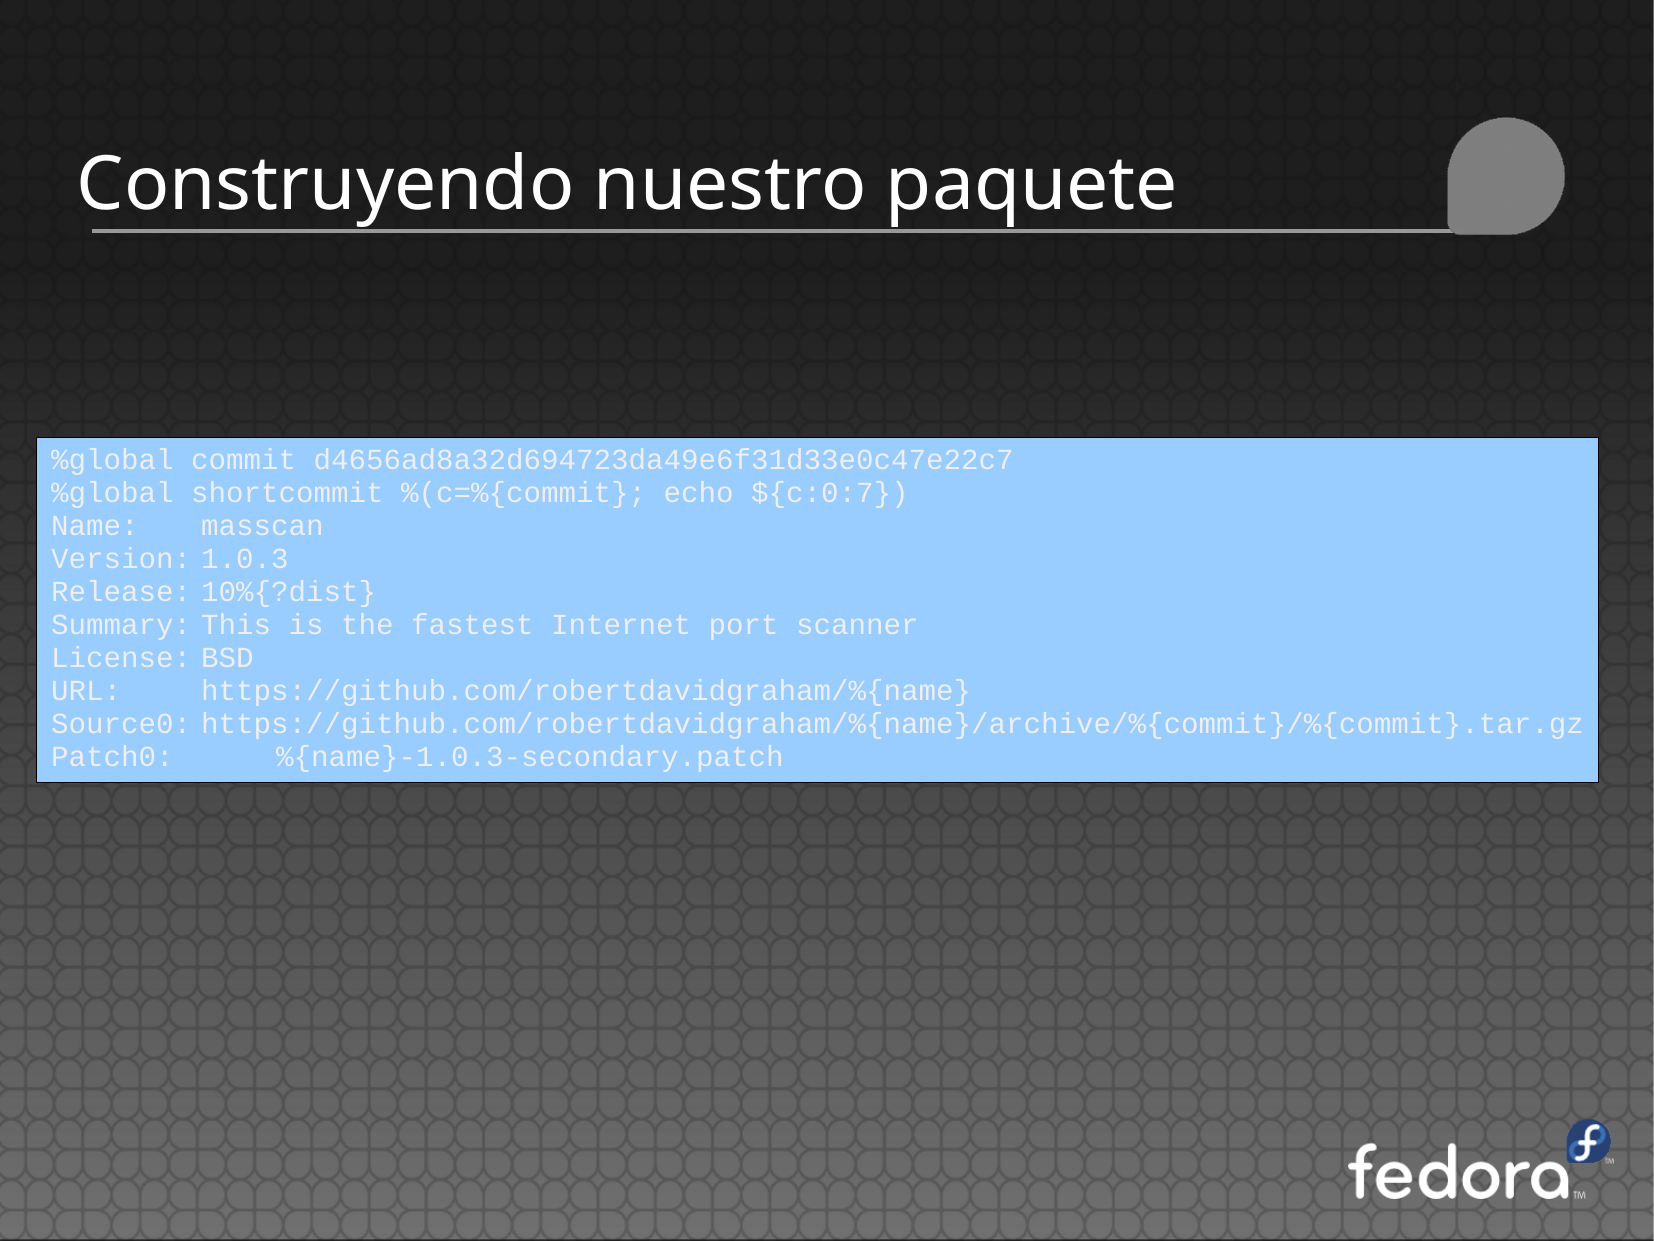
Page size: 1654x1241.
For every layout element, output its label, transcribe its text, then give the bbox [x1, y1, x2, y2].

title Construyendo nuestro paquete [76, 112, 1566, 249]
text_box %global commit d4656ad8a32d694723da49e6f31d33e0c47e22c7 %global shortcommit %(c=%{commit}; echo ${c:0:7}) Name: masscan Version: 1.0.3 Release: 10%{?dist} Summary: This is the fastest Internet port scanner License: BSD URL: https://github.com/robertdavidgraham/%{name} Source0: https://github.com/robertdavidgraham/%{name}/archive/%{commit}/%{commit}.tar.gz Patch0: %{name}-1.0.3-secondary.patch [36, 437, 1599, 783]
picture [0, 0, 1654, 1241]
